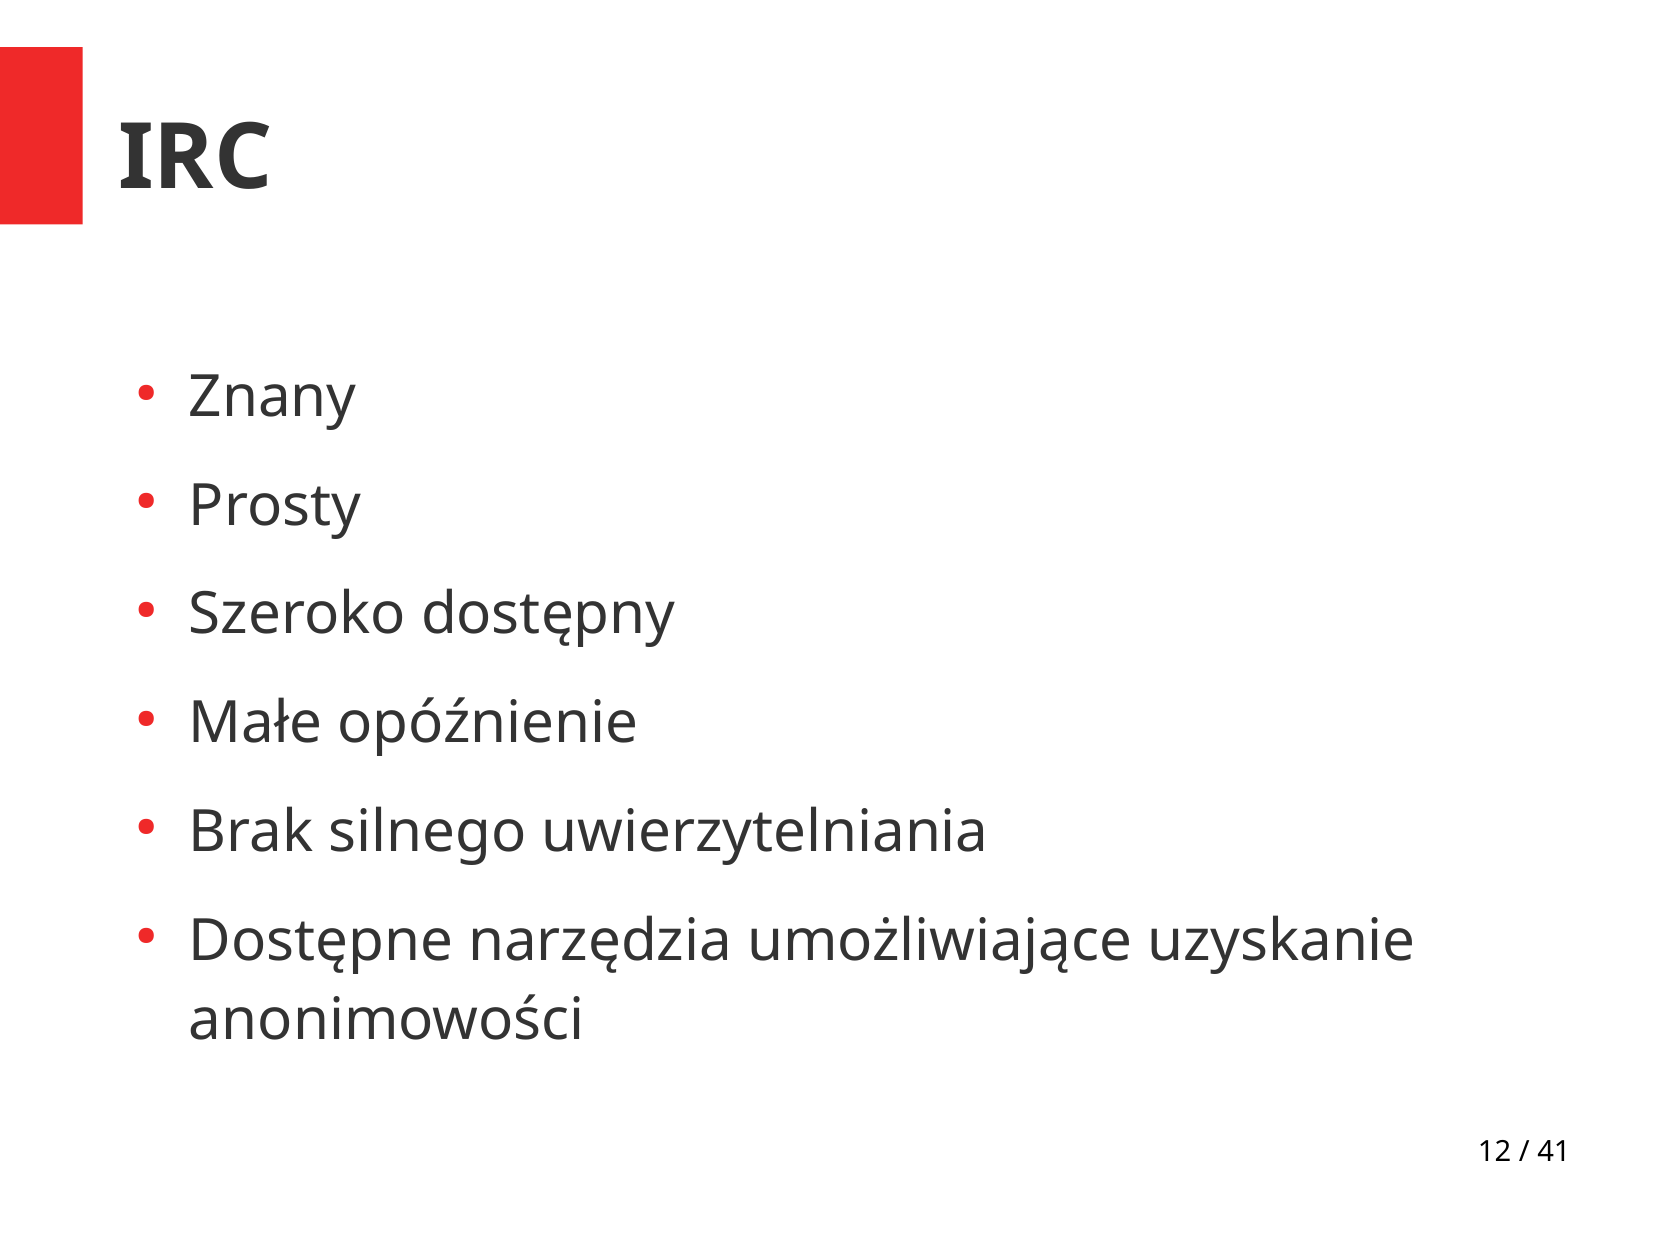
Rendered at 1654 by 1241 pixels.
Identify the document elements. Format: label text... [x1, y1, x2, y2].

list Znany Prosty Szeroko dostępny Małe opóźnienie Brak silnego uwierzytelniania Dostępne narzędzia umożliwiające uzyskanie anonimowości [118, 354, 1536, 1074]
title IRC [118, 49, 1571, 257]
